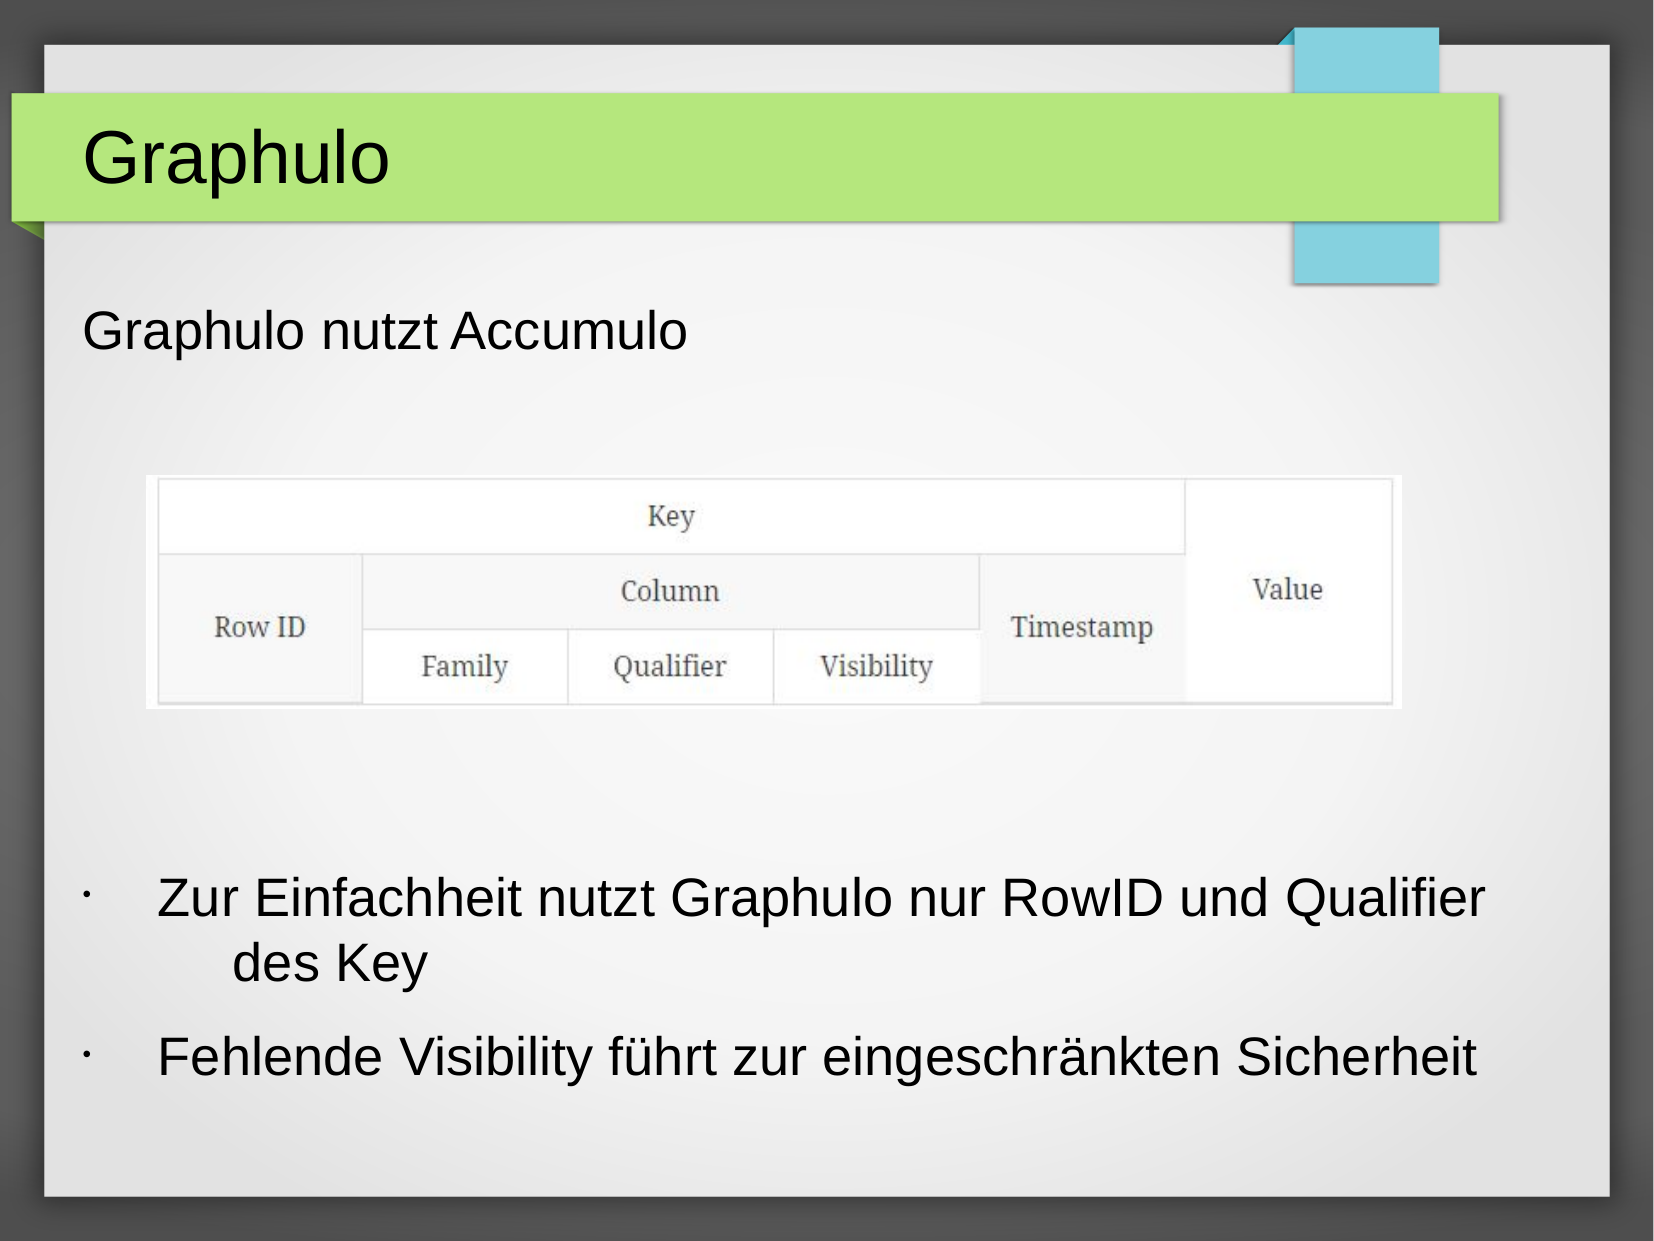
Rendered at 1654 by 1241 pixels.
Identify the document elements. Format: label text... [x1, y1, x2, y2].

text_box Graphulo nutzt Accumulo Zur Einfachheit nutzt Graphulo nur RowID und Qualifier des Key Fehlende Visibility führt zur eingeschränkten Sicherheit [82, 295, 1571, 1123]
picture [0, 0, 1654, 1241]
text_box Graphulo [82, 94, 1264, 213]
